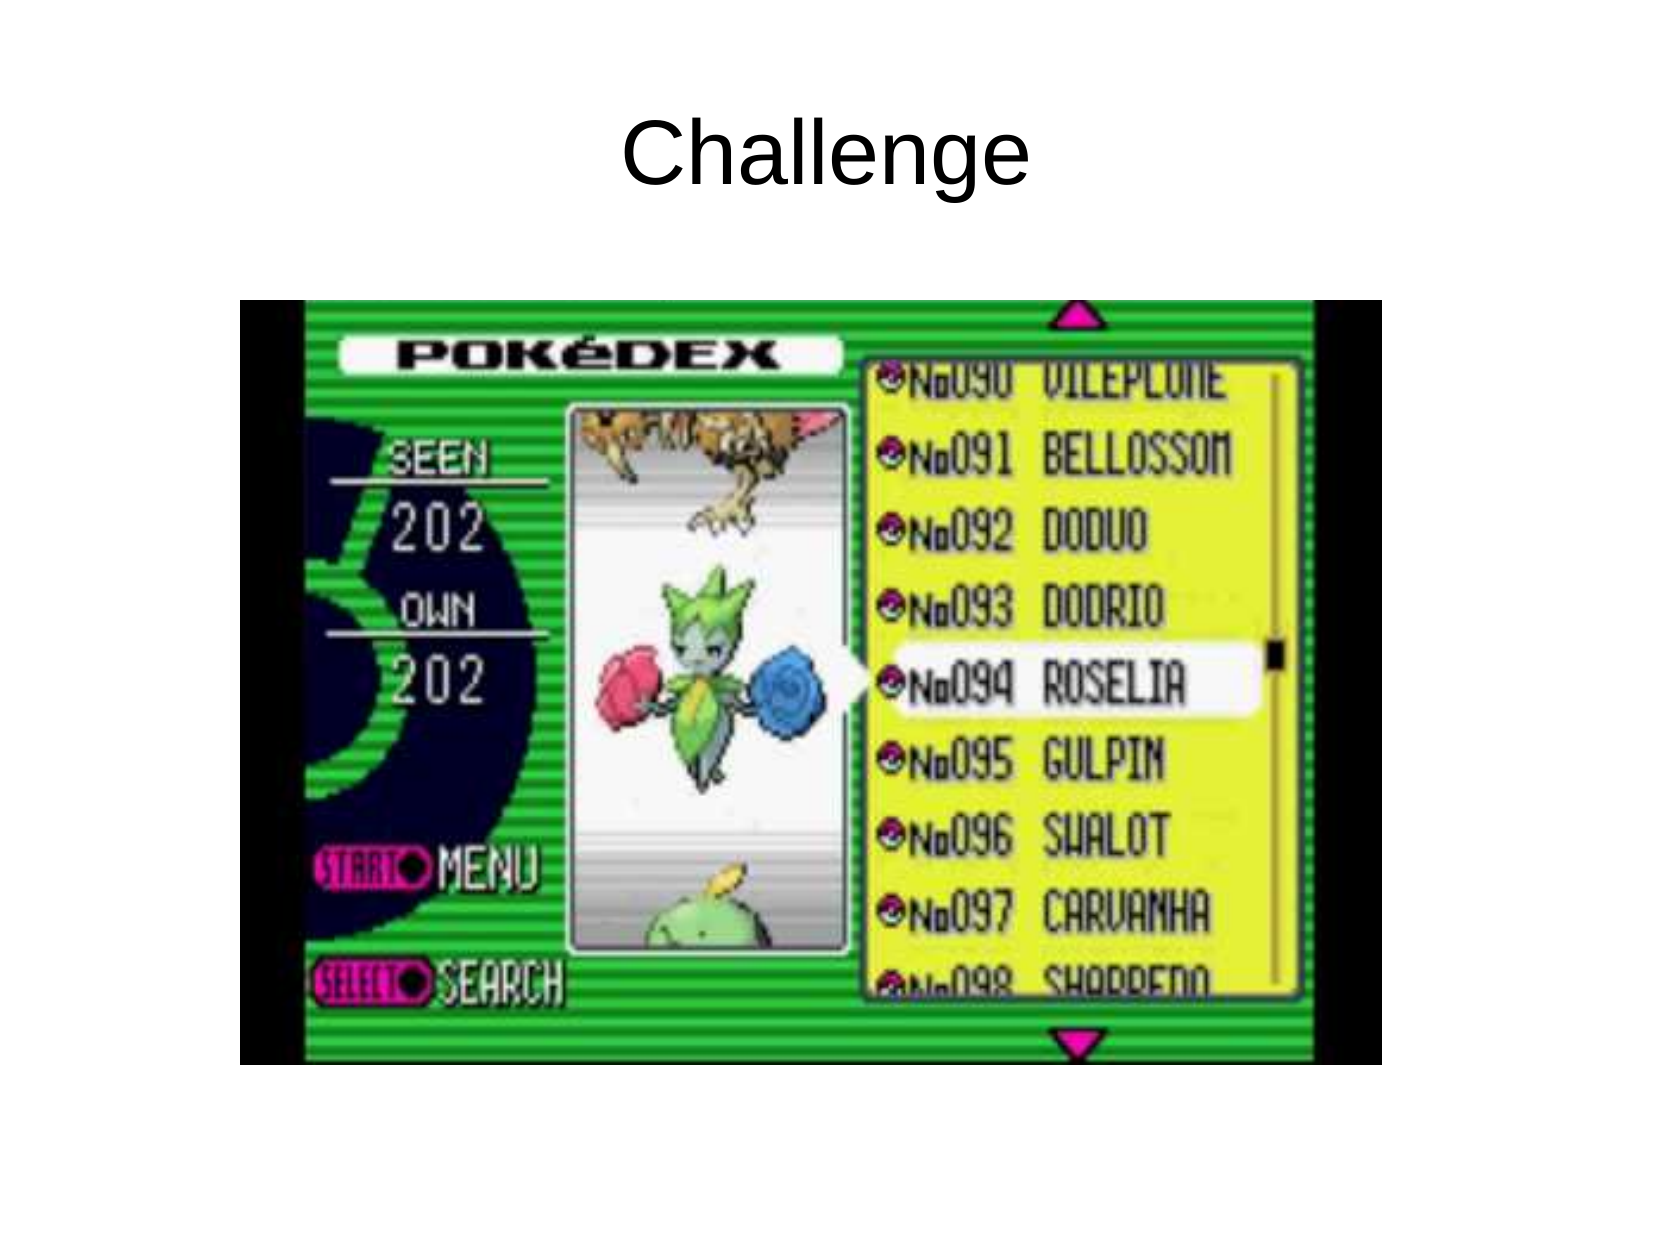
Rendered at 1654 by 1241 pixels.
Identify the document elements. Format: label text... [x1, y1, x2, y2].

title Challenge [82, 49, 1571, 257]
picture [240, 300, 1382, 1066]
